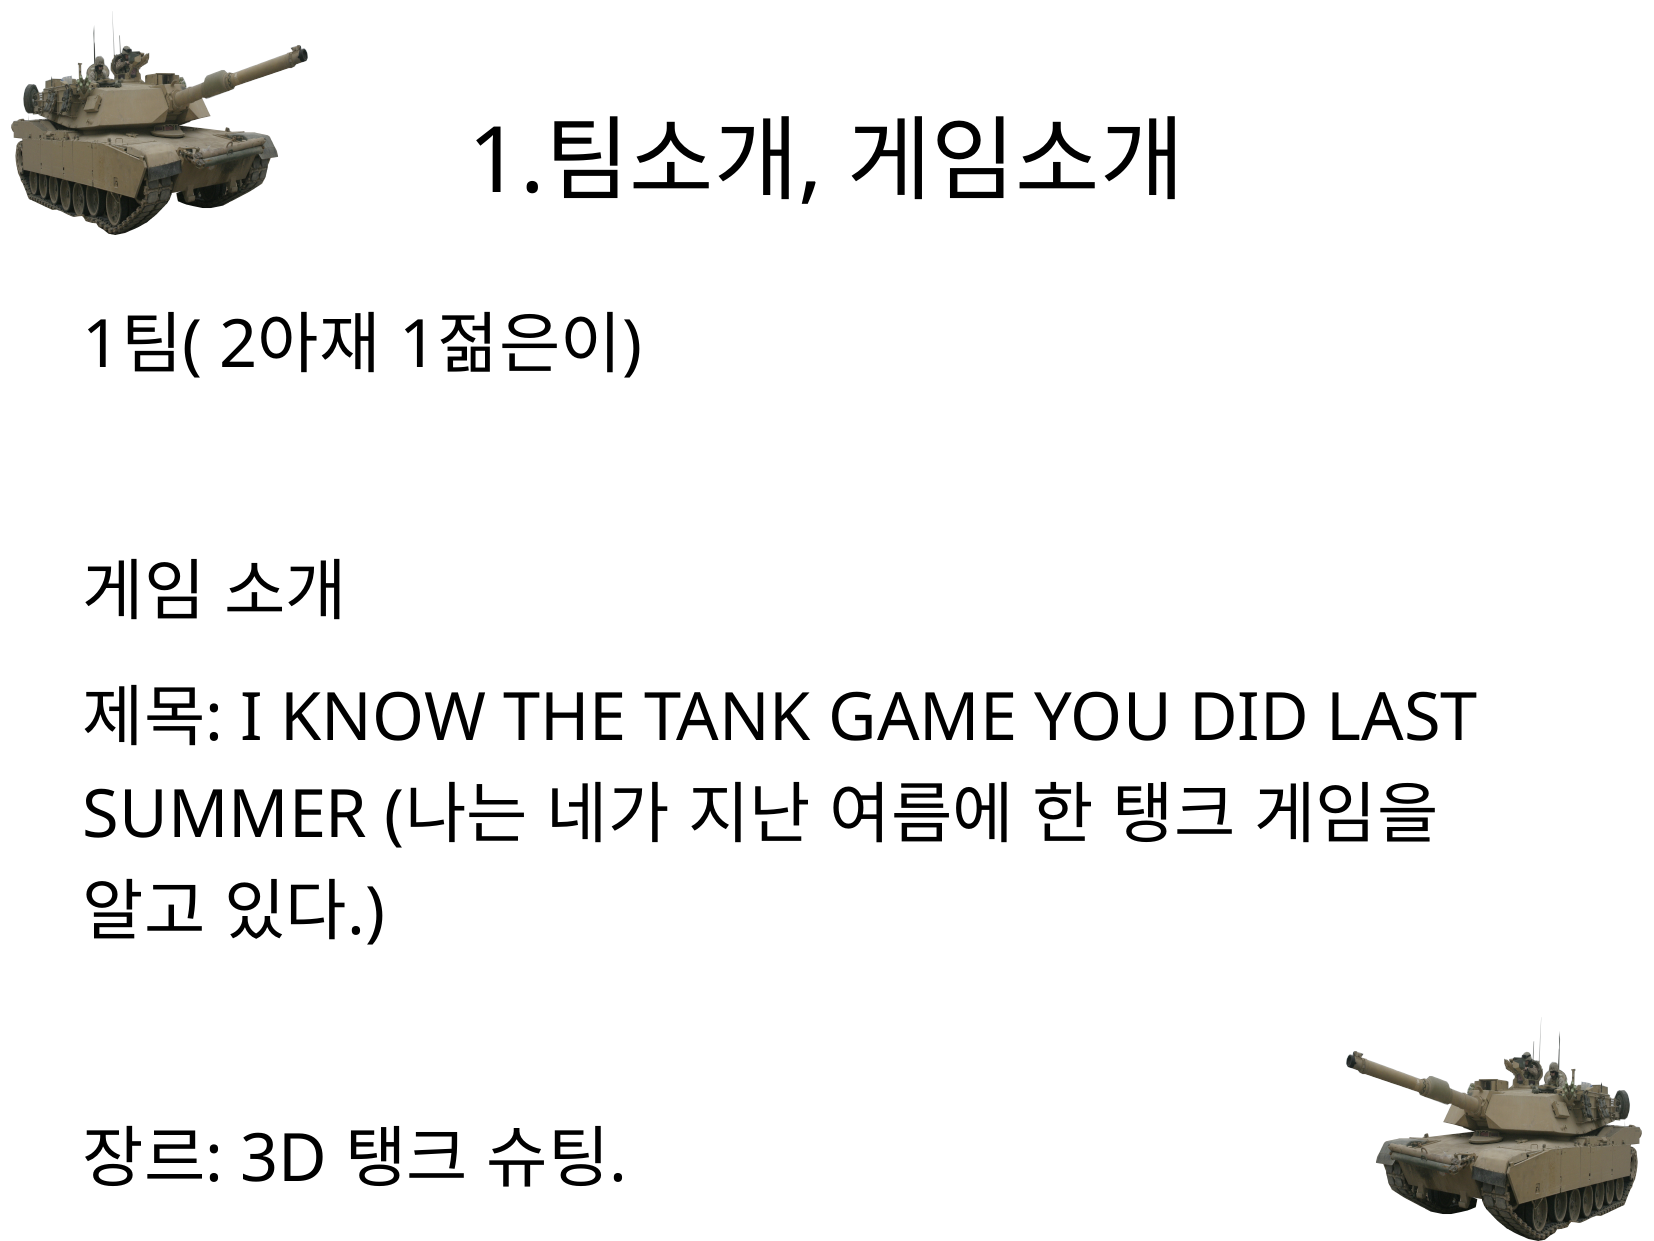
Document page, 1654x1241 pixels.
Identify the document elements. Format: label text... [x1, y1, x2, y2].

picture [1346, 1017, 1642, 1241]
list 1팀( 2아재 1젊은이) 게임 소개 제목: I KNOW THE TANK GAME YOU DID LAST SUMMER (나는 네가 지난 여름에 한 탱크 게임을 알고 있다.) 장르: 3D 탱크 슈팅. [82, 290, 1571, 1241]
picture [11, 11, 308, 235]
title 1.팀소개, 게임소개 [82, 49, 1571, 257]
